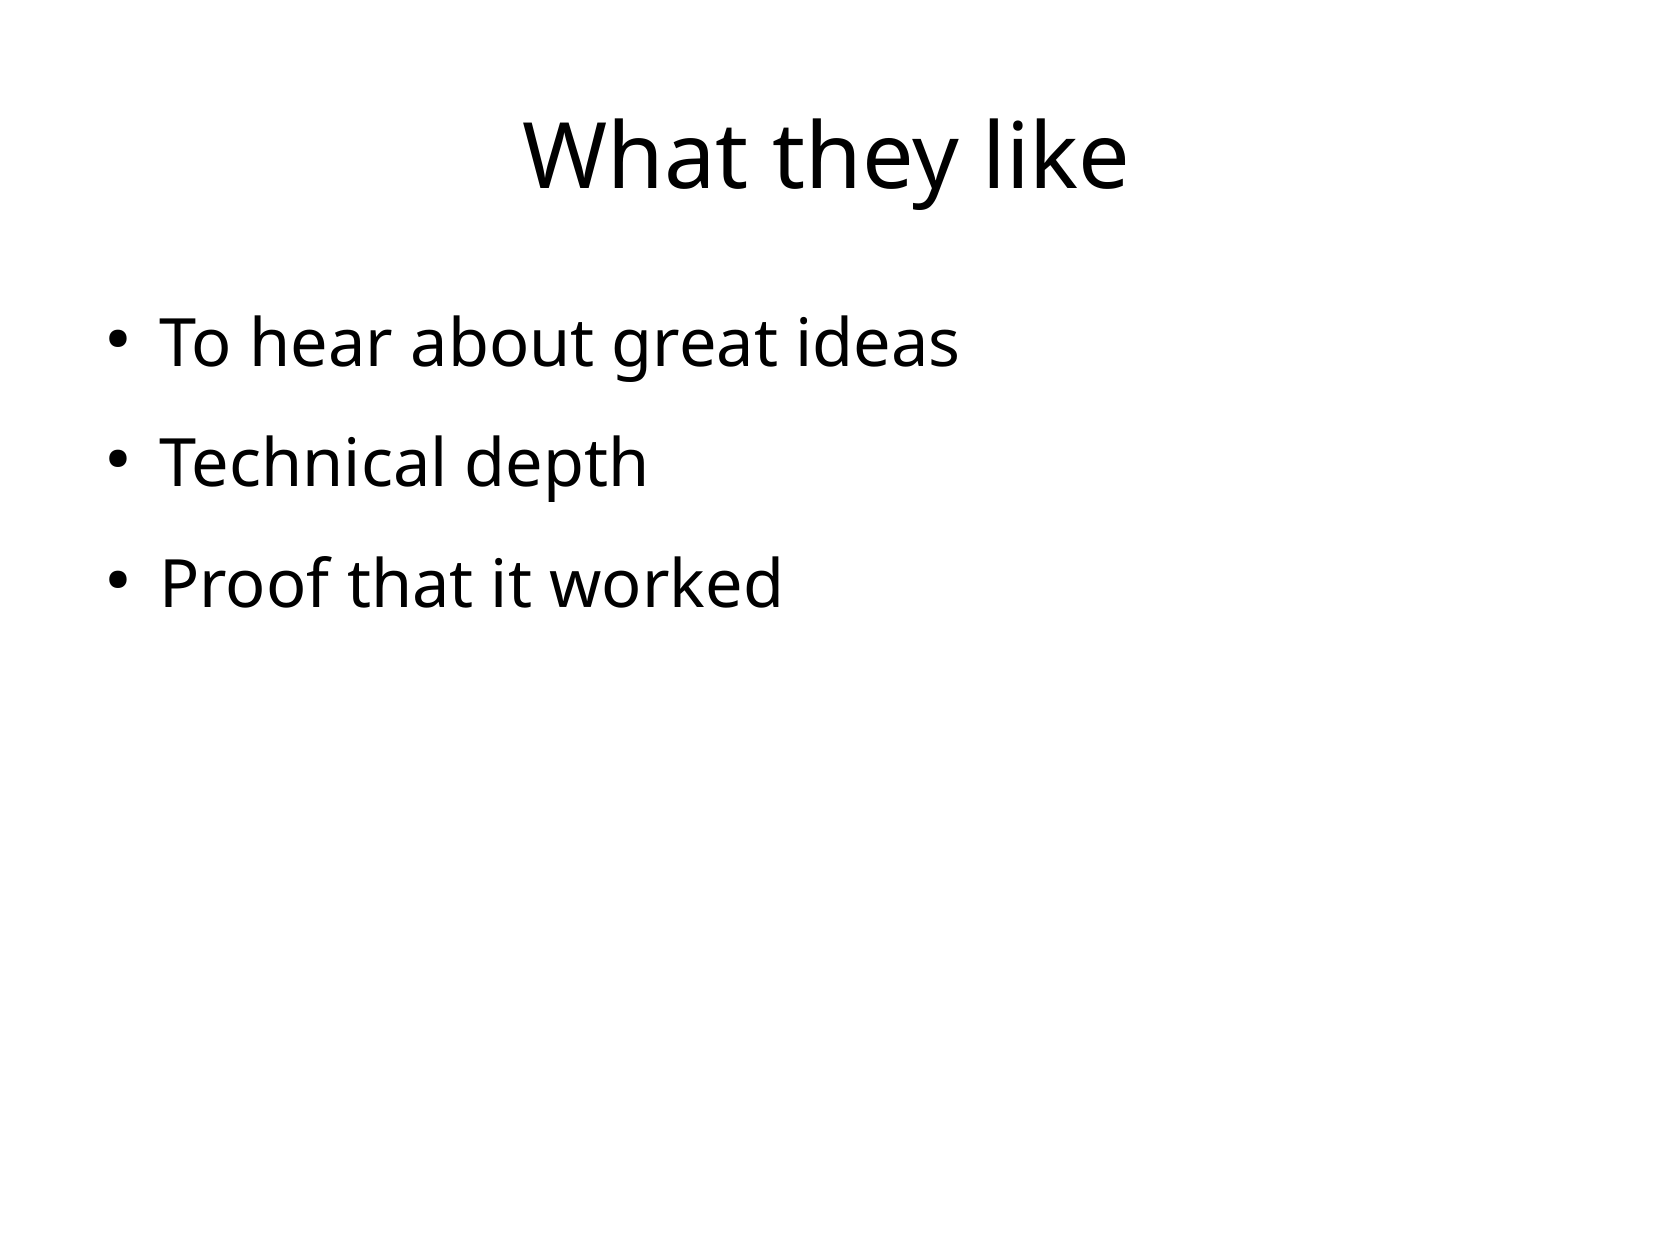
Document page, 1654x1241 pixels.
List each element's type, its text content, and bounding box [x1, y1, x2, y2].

list To hear about great ideas Technical depth Proof that it worked [88, 295, 1577, 1114]
title What they like [82, 56, 1571, 250]
